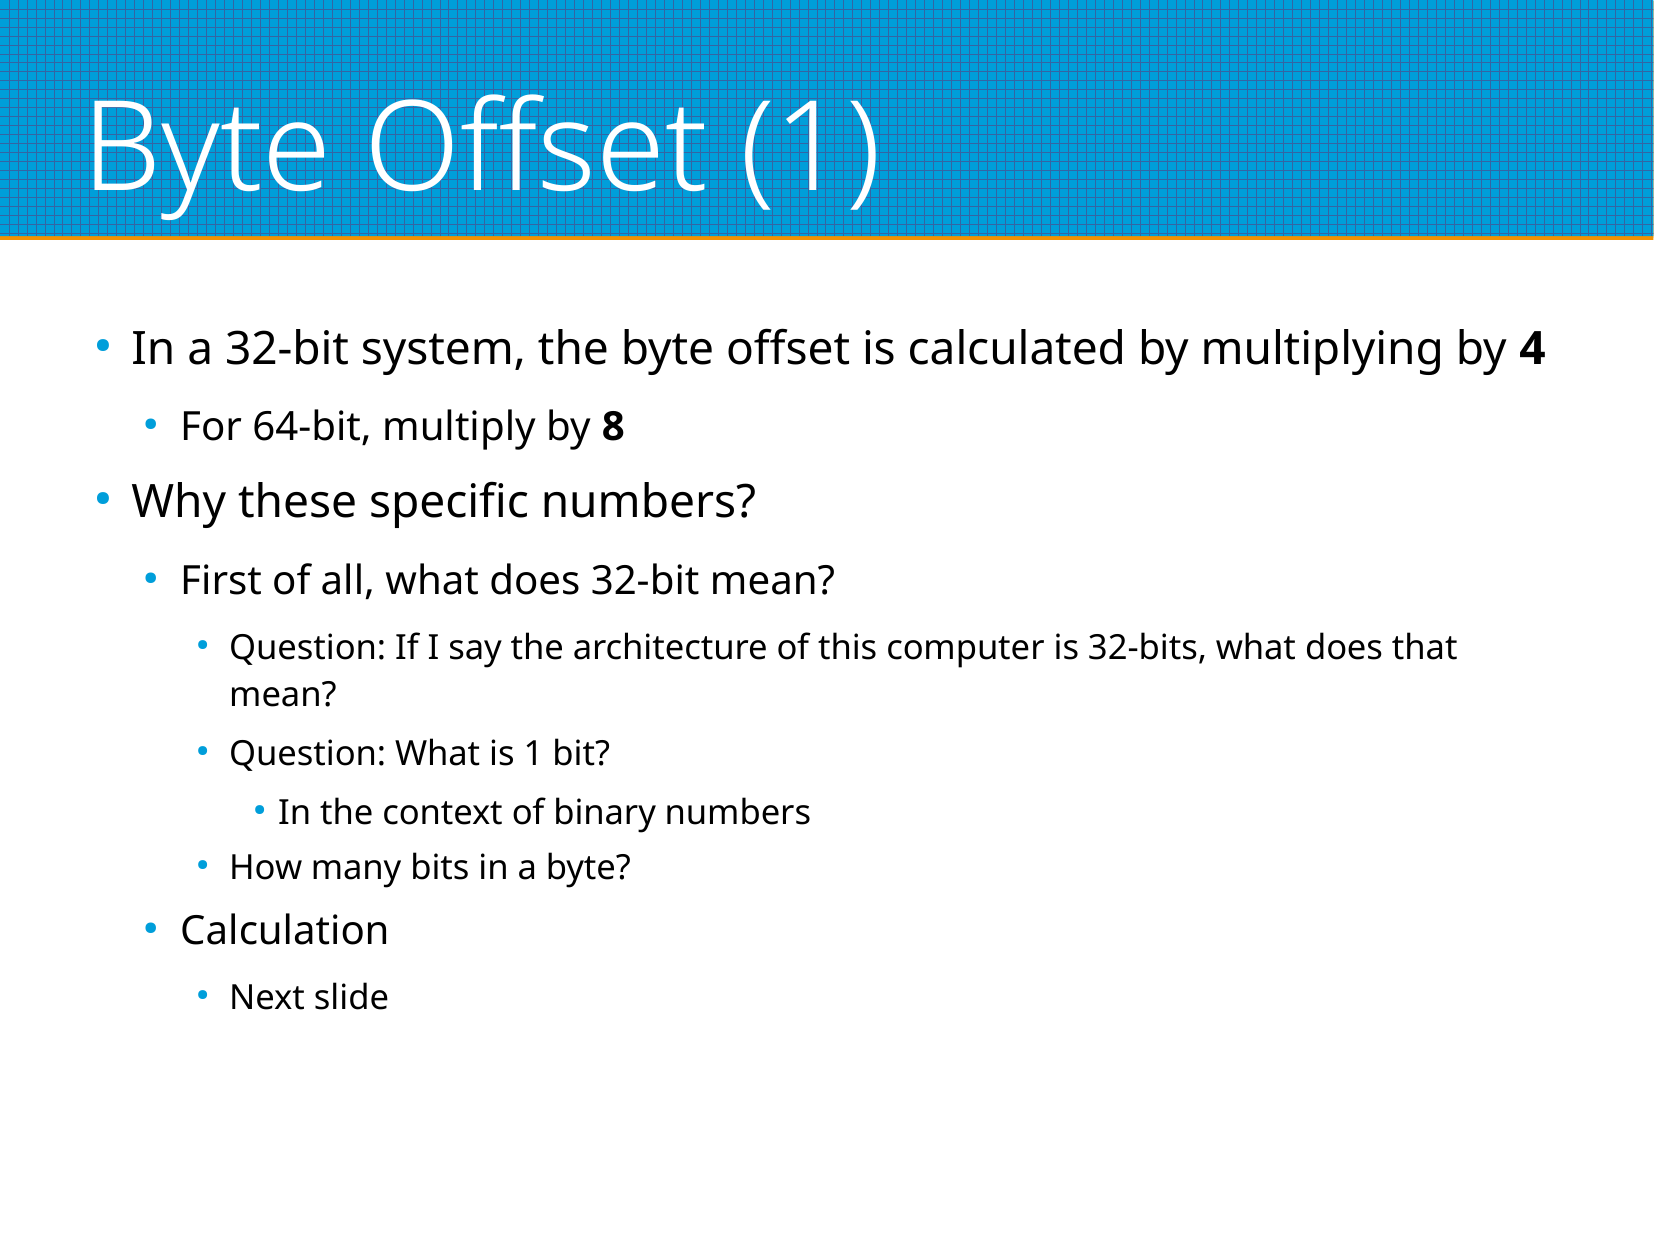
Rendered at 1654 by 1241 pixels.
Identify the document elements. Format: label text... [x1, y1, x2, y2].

list In a 32-bit system, the byte offset is calculated by multiplying by 4 For 64-bit, multiply by 8 Why these specific numbers? First of all, what does 32-bit mean? Question: If I say the architecture of this computer is 32-bits, what does that mean? Question: What is 1 bit? In the context of binary numbers How many bits in a byte? Calculation Next slide [82, 314, 1563, 1081]
title Byte Offset (1) [82, 19, 1571, 227]
